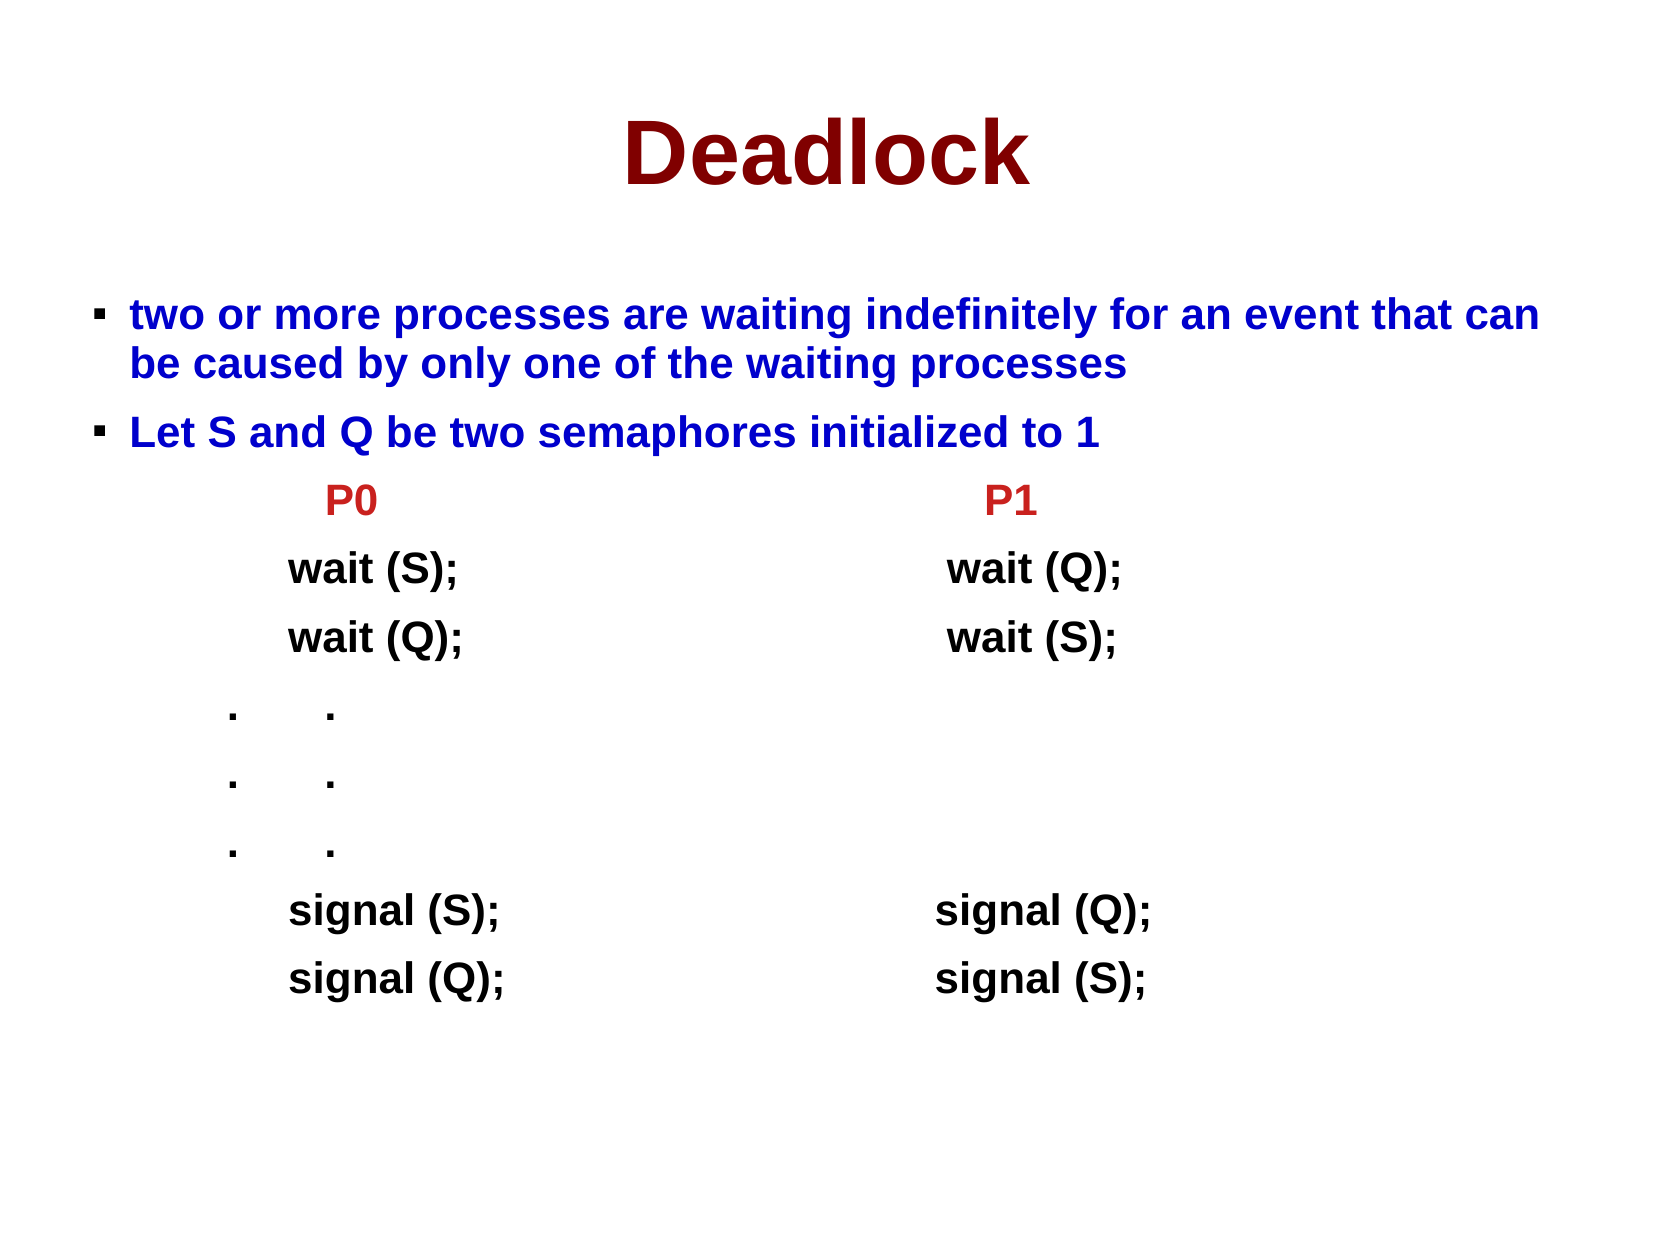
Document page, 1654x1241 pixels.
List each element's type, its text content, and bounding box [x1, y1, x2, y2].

list two or more processes are waiting indefinitely for an event that can be caused by only one of the waiting processes Let S and Q be two semaphores initialized to 1 P0 P1 wait (S); wait (Q); wait (Q); wait (S); . . . . . . signal (S); signal (Q); signal (Q); signal (S); [82, 290, 1571, 1010]
title Deadlock [82, 49, 1571, 257]
